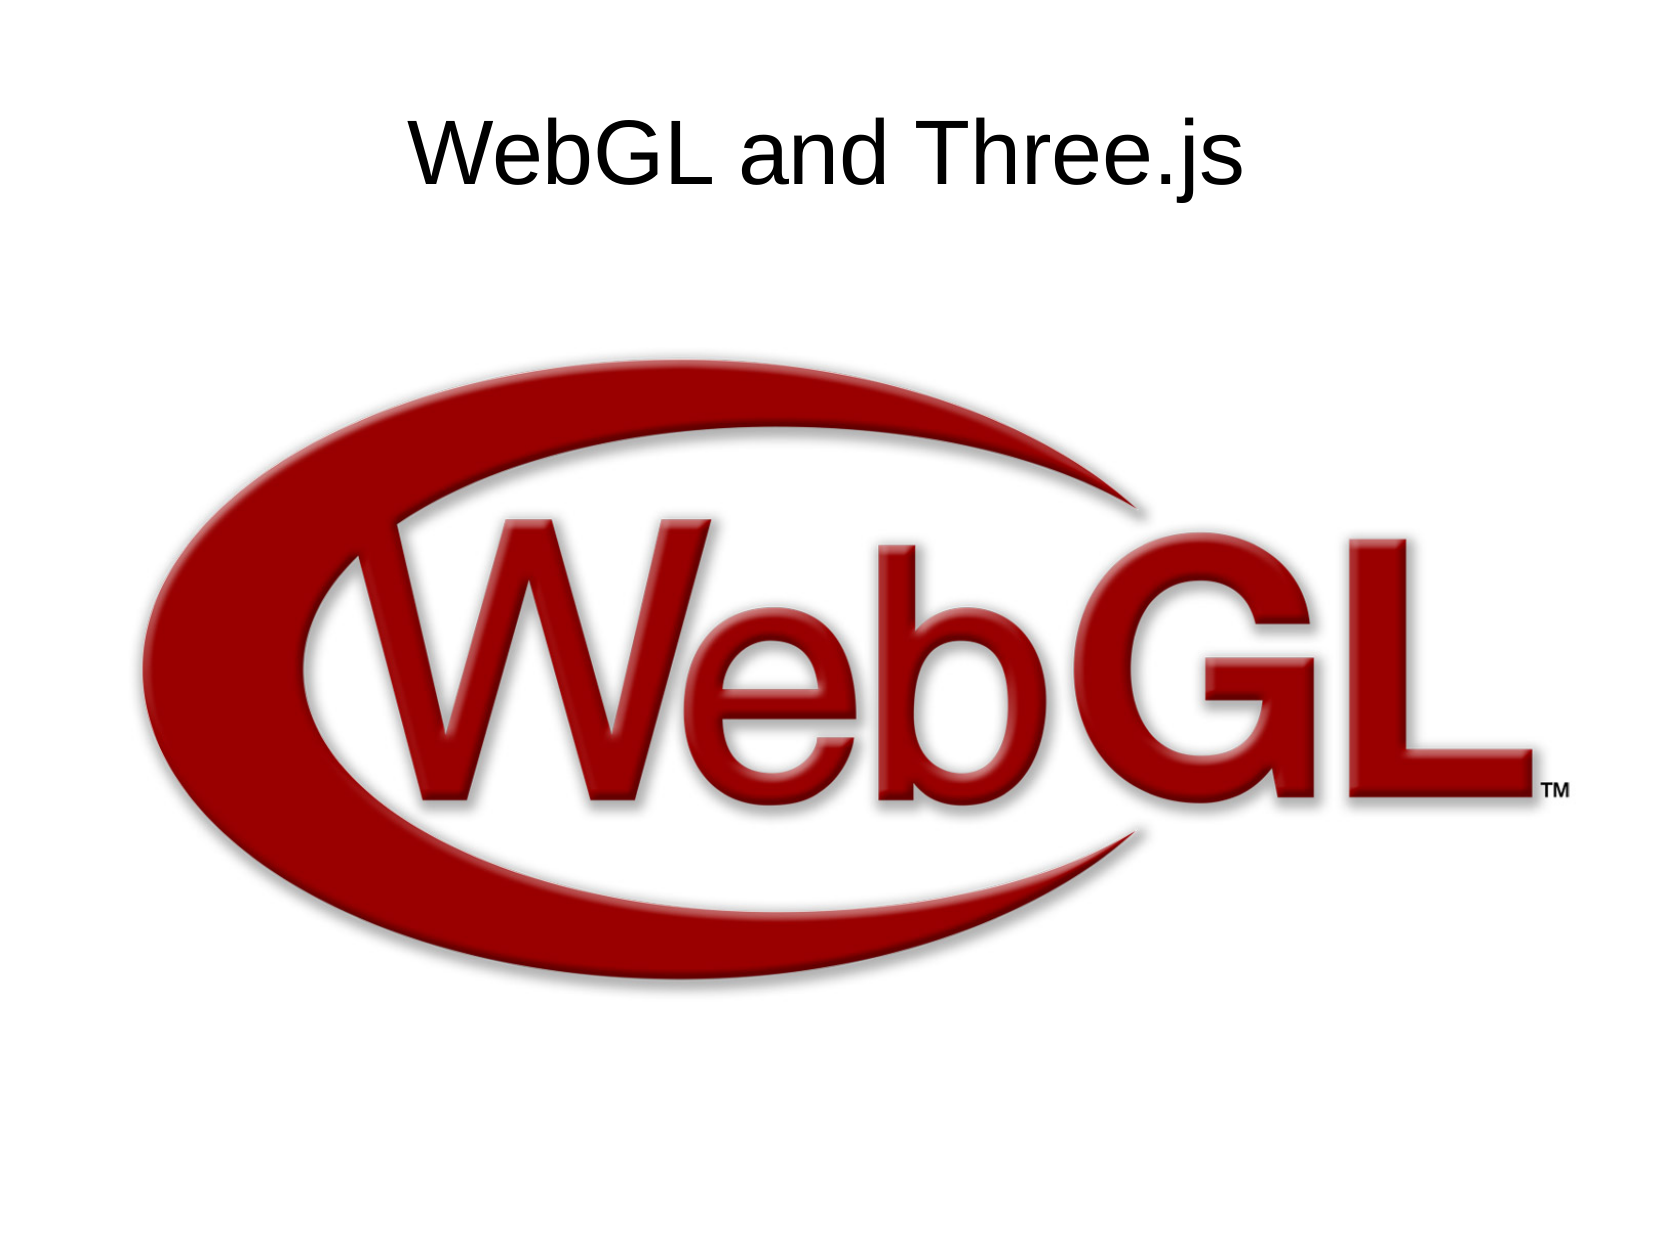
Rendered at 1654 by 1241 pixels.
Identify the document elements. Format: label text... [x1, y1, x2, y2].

title WebGL and Three.js [82, 49, 1571, 257]
picture [82, 290, 1621, 1051]
